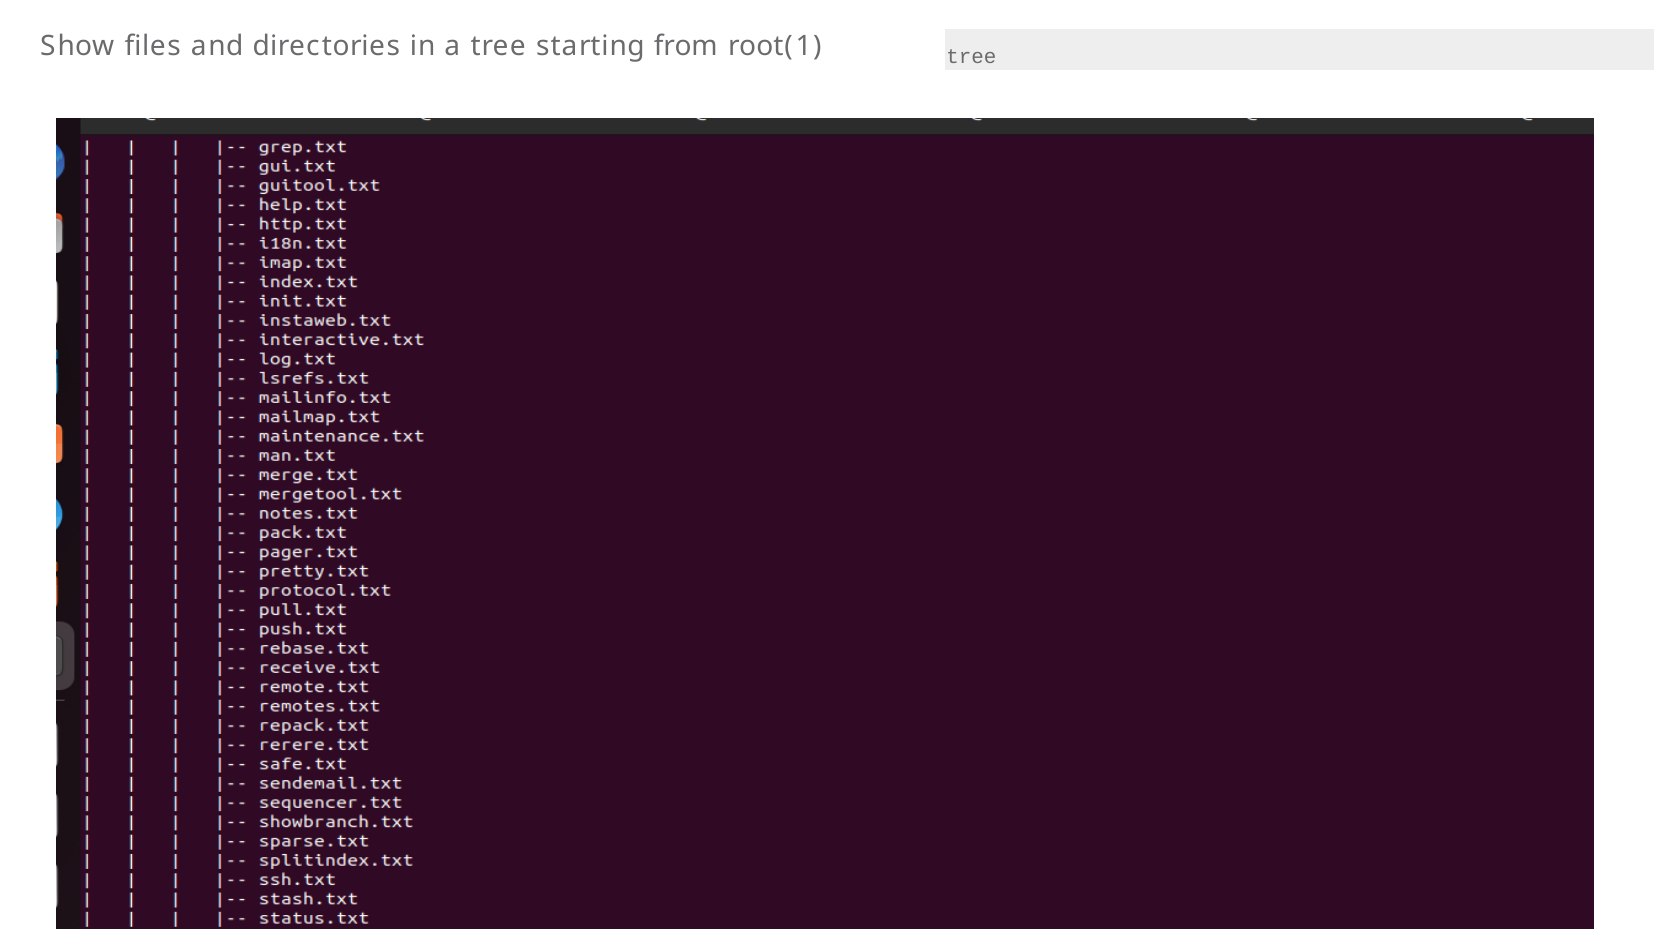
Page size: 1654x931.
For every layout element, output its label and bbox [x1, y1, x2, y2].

chart [0, 0, 1654, 89]
picture [56, 118, 1594, 929]
